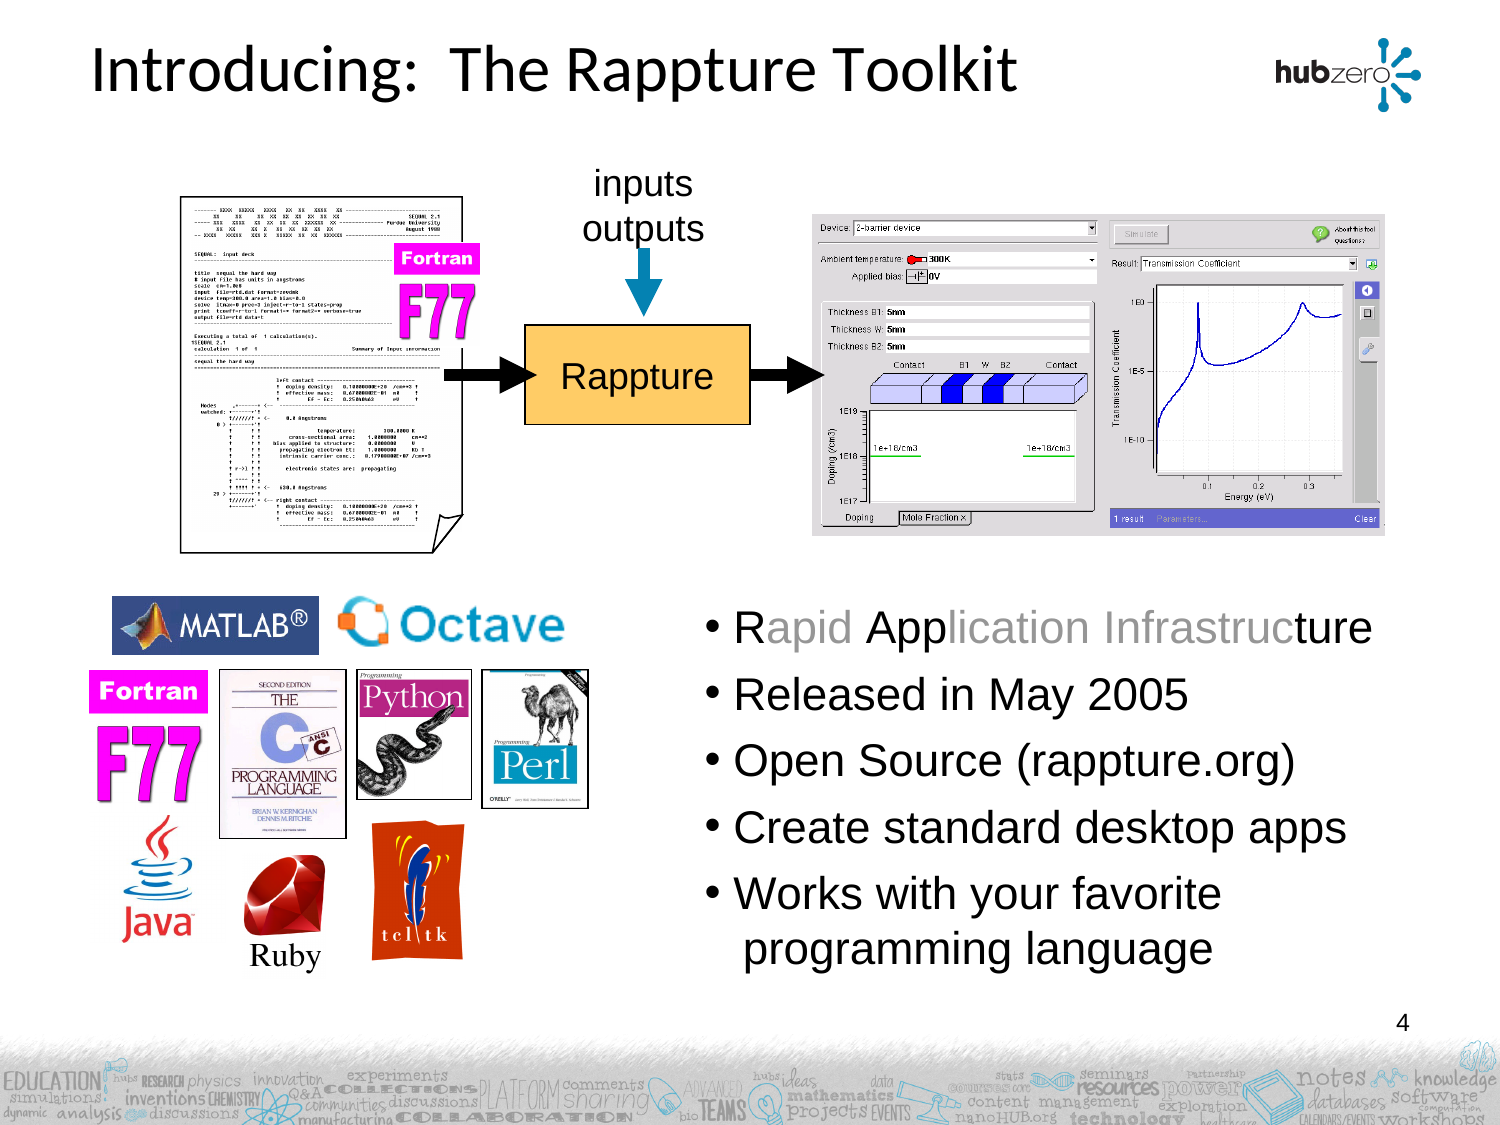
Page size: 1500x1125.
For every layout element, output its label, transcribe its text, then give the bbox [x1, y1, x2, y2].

picture [370, 820, 466, 961]
picture [357, 670, 471, 799]
picture [242, 853, 326, 979]
picture [332, 590, 577, 658]
picture [438, 517, 458, 532]
picture [812, 214, 1385, 536]
text_box Rappture [525, 324, 750, 425]
picture [1272, 35, 1424, 115]
picture [191, 207, 461, 532]
picture [482, 670, 588, 808]
picture [451, 518, 462, 532]
picture [220, 670, 346, 838]
picture [88, 670, 208, 814]
text_box <number> [1074, 991, 1426, 1052]
picture [90, 807, 226, 943]
picture [112, 596, 319, 655]
text_box Introducing: The Rappture Toolkit [75, 12, 1249, 118]
text_box Rapid Application Infrastructure Released in May 2005 Open Source (rappture.org) Create standard desktop apps Works with your favorite programming language [689, 590, 1389, 982]
text_box inputs outputs [567, 151, 720, 257]
picture [0, 1034, 1500, 1125]
picture [393, 243, 480, 347]
